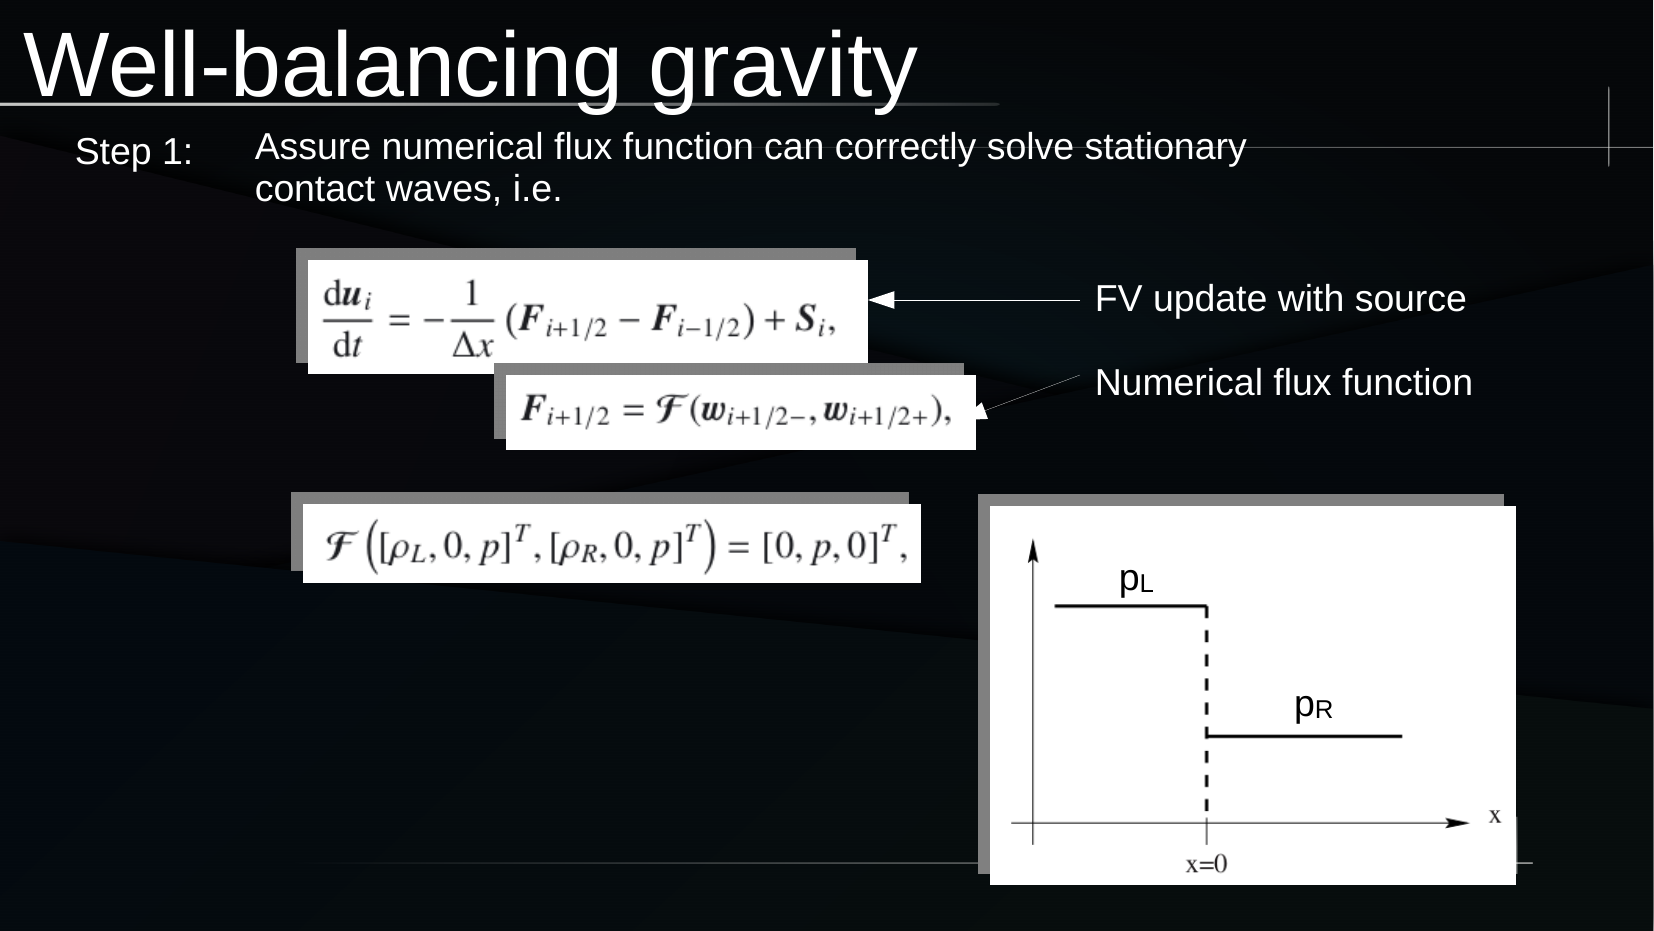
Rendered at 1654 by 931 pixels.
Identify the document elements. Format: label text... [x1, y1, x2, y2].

picture [0, 0, 1654, 931]
text_box Assure numerical flux function can correctly solve stationary contact waves, i.e. [240, 118, 1291, 217]
text_box pR [1279, 674, 1390, 783]
title Well-balancing gravity [23, 11, 1589, 119]
text_box Step 1: [60, 123, 1381, 265]
text_box FV update with source Numerical flux function [1080, 270, 1546, 411]
text_box pL [1104, 549, 1210, 616]
